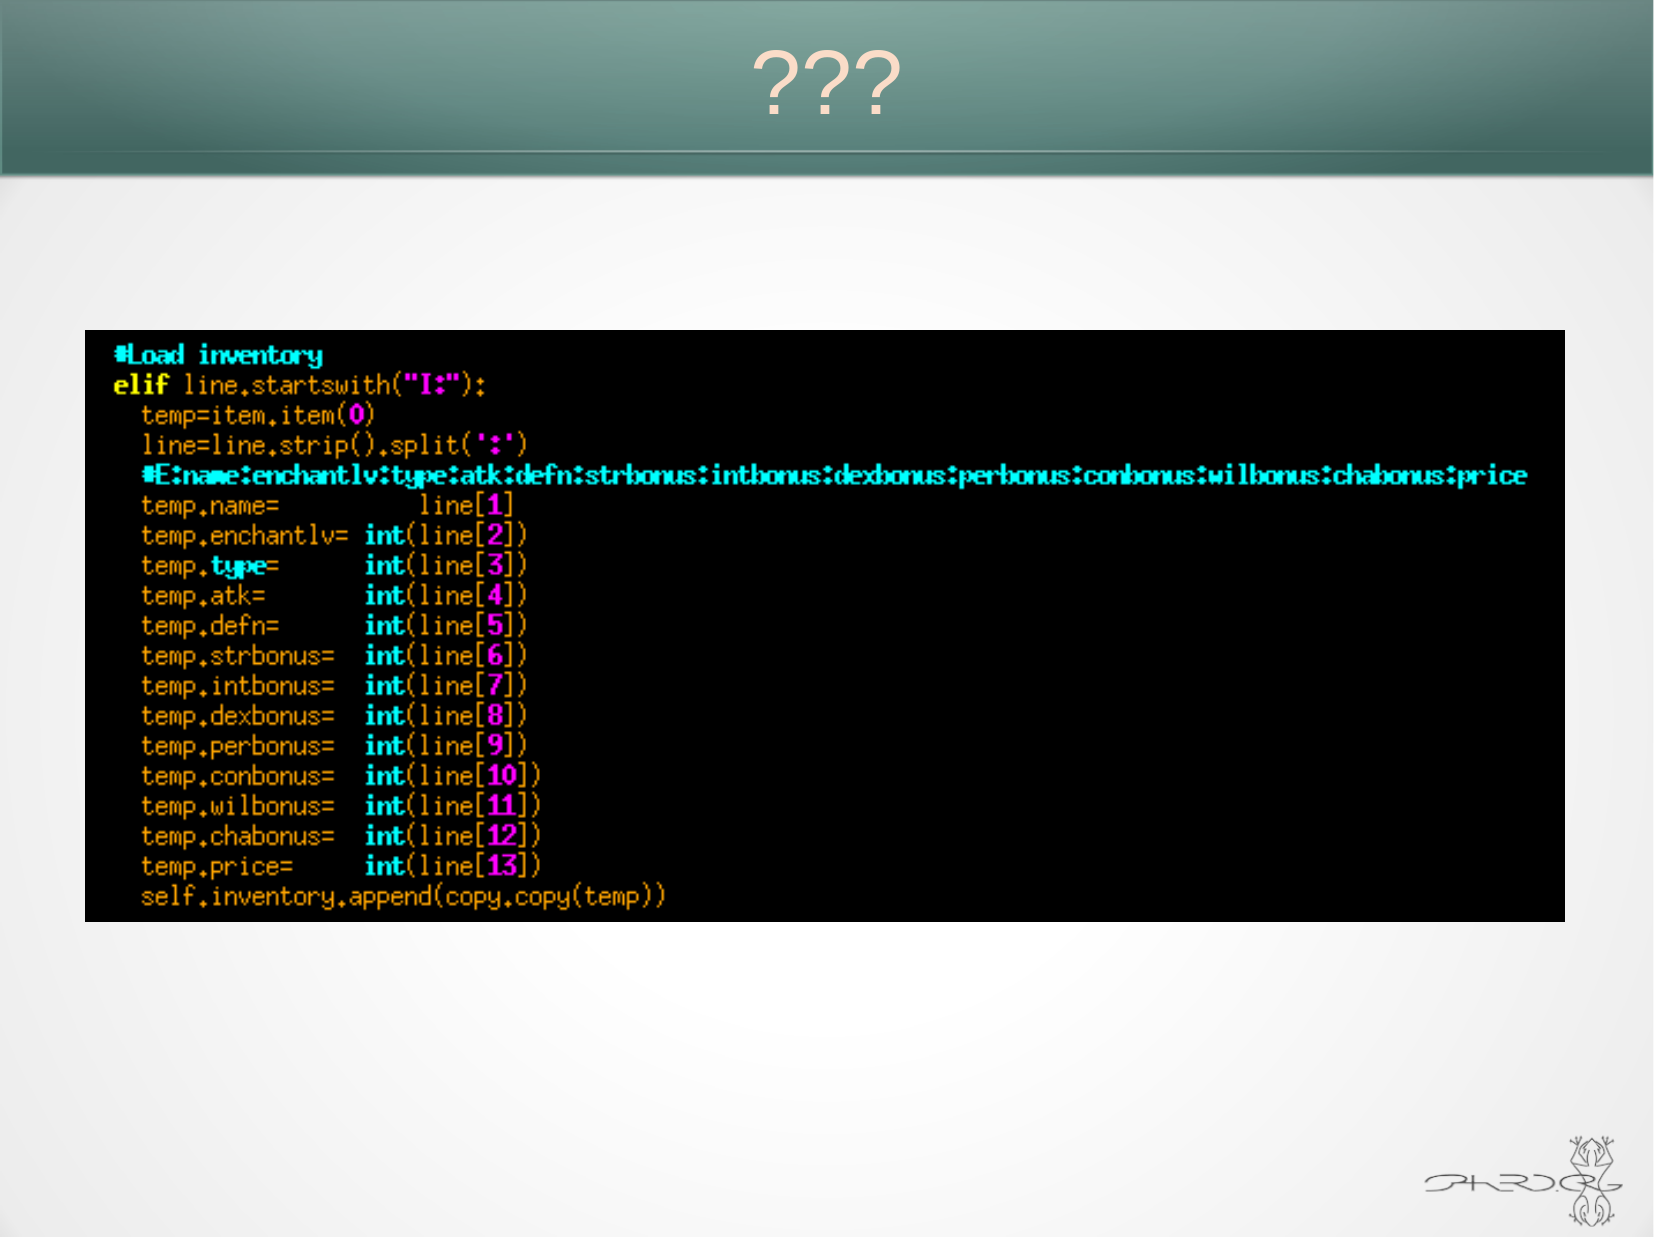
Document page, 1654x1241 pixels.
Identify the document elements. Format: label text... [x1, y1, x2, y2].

picture [0, 0, 1654, 1237]
title ??? [82, 11, 1571, 154]
